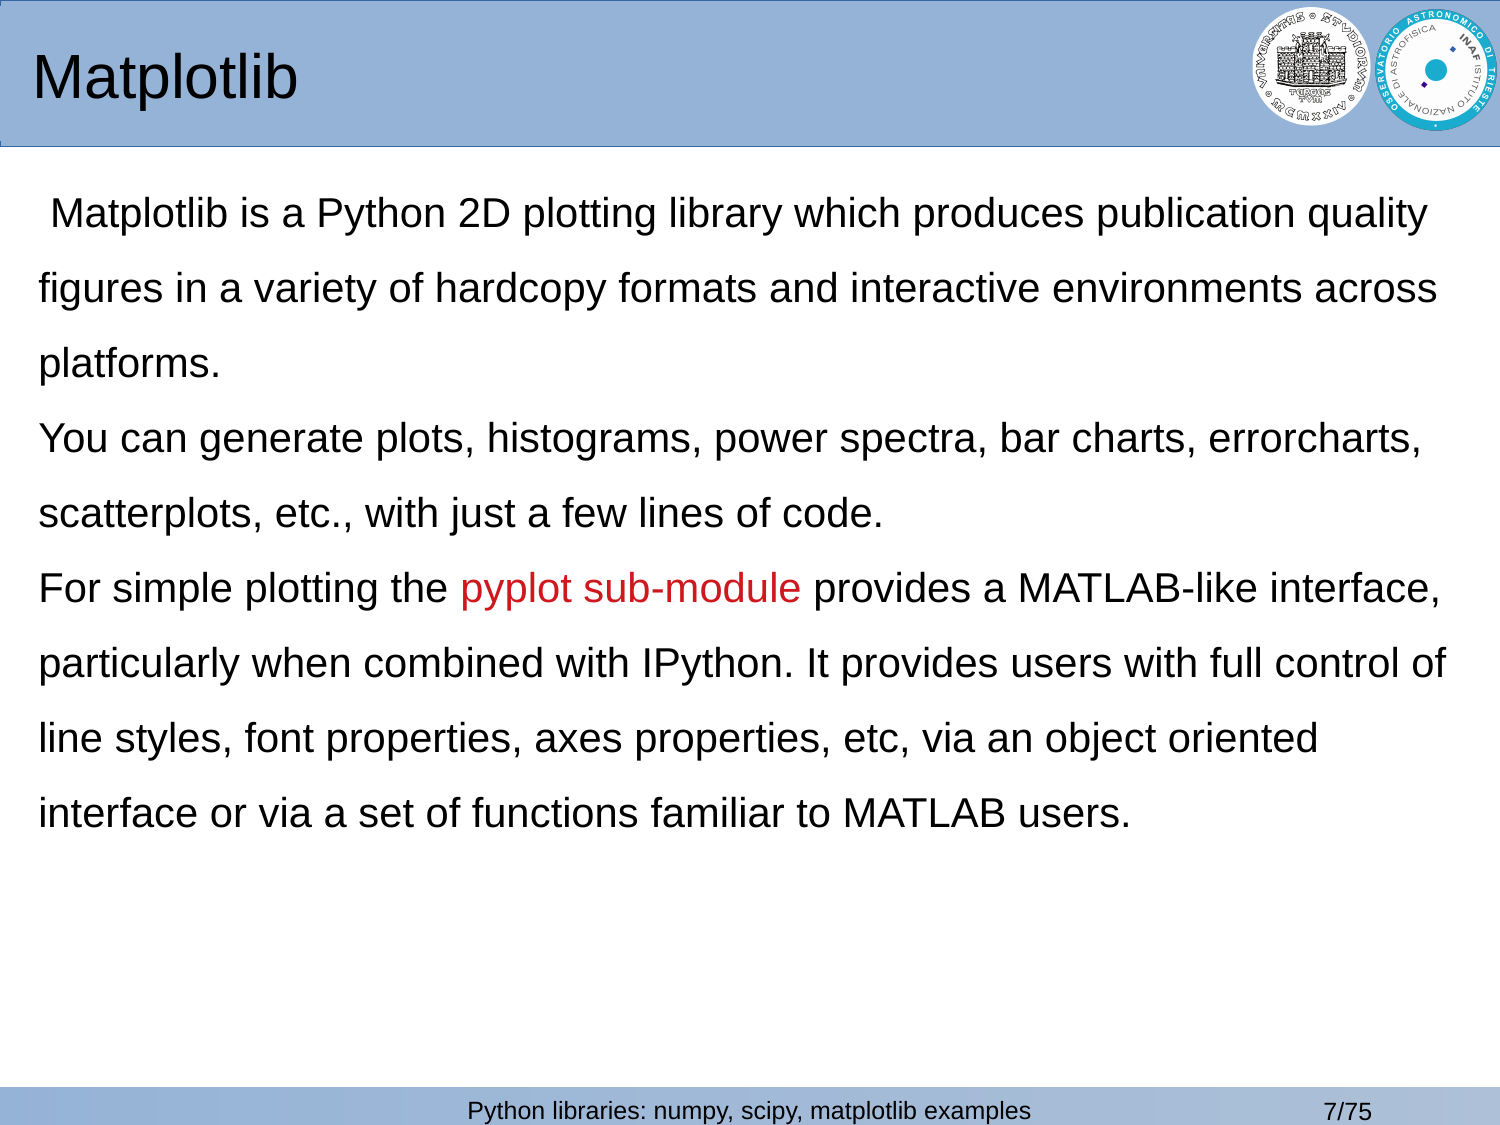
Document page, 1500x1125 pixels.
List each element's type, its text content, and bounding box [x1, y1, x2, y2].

text_box Matplotlib [0, 5, 1253, 141]
list Matplotlib is a Python 2D plotting library which produces publication quality figures in a variety of hardcopy formats and interactive environments across platforms. You can generate plots, histograms, power spectra, bar charts, errorcharts, scatterplots, etc., with just a few lines of code. For simple plotting the pyplot sub-module provides a MATLAB-like interface, particularly when combined with IPython. It provides users with full control of line styles, font properties, axes properties, etc, via an object oriented interface or via a set of functions familiar to MATLAB users. [23, 153, 1466, 1054]
picture [1253, 0, 1500, 156]
